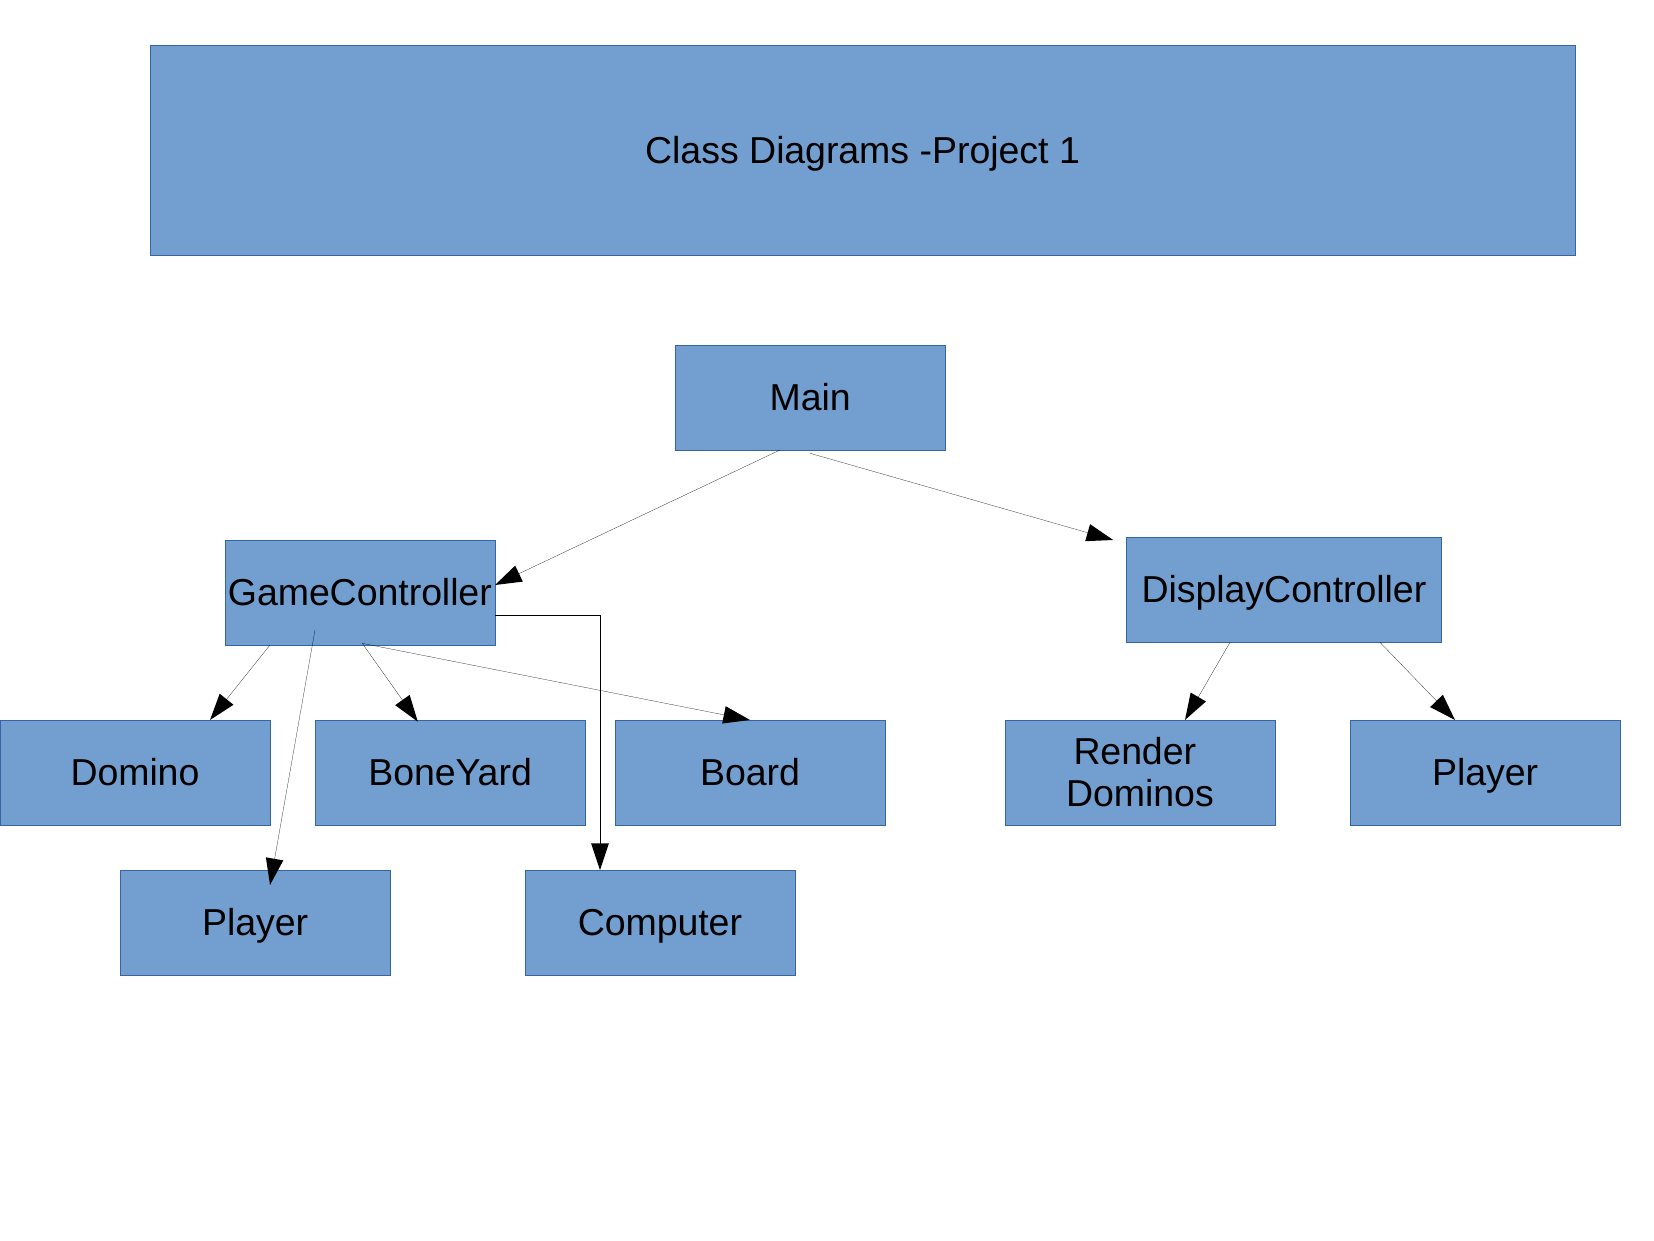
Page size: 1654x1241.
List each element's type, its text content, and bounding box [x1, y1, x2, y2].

text_box DisplayController [1126, 537, 1442, 643]
text_box Main [675, 345, 946, 451]
text_box Class Diagrams -Project 1 [150, 45, 1576, 256]
text_box BoneYard [315, 720, 586, 826]
text_box Player [1350, 720, 1621, 826]
text_box Computer [525, 870, 796, 976]
text_box GameController [225, 540, 496, 646]
text_box Render Dominos [1005, 720, 1276, 826]
text_box Domino [0, 720, 271, 826]
text_box Board [615, 720, 886, 826]
text_box Player [120, 870, 391, 976]
